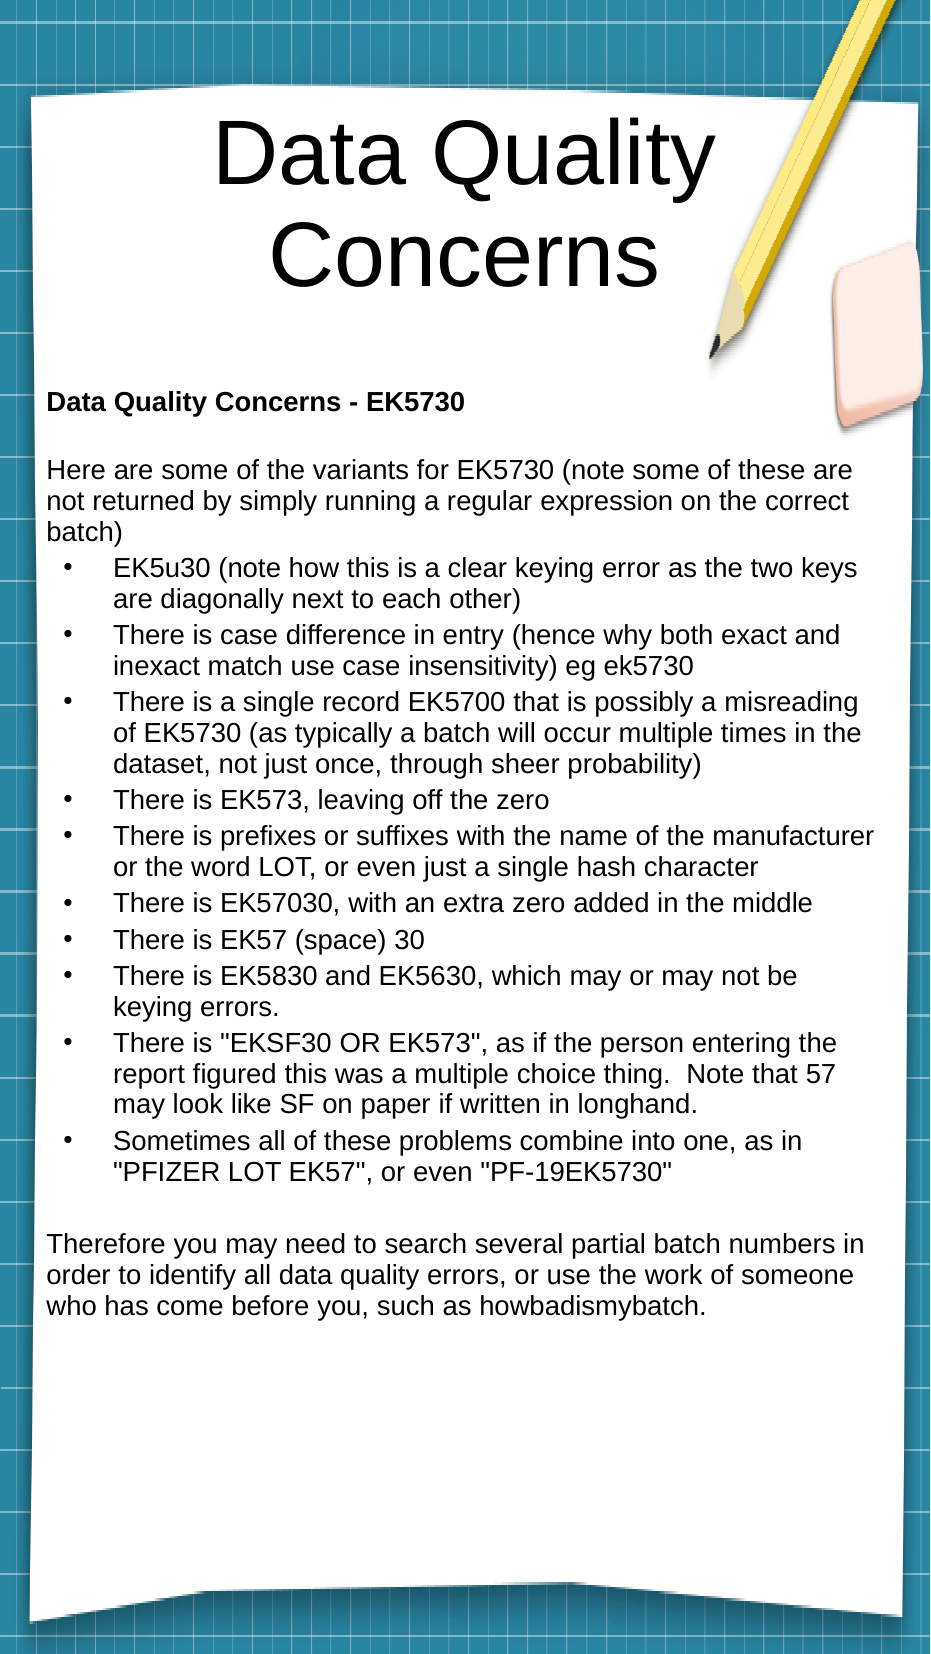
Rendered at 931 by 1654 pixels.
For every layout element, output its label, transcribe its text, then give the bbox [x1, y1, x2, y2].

title Data Quality Concerns [46, 65, 884, 342]
list Data Quality Concerns - EK5730 Here are some of the variants for EK5730 (note some of these are not returned by simply running a regular expression on the correct batch) EK5u30 (note how this is a clear keying error as the two keys are diagonally next to each other) There is case difference in entry (hence why both exact and inexact match use case insensitivity) eg ek5730 There is a single record EK5700 that is possibly a misreading of EK5730 (as typically a batch will occur multiple times in the dataset, not just once, through sheer probability) There is EK573, leaving off the zero There is prefixes or suffixes with the name of the manufacturer or the word LOT, or even just a single hash character There is EK57030, with an extra zero added in the middle There is EK57 (space) 30 There is EK5830 and EK5630, which may or may not be keying errors. There is "EKSF30 OR EK573", as if the person entering the report figured this was a multiple choice thing. Note that 57 may look like SF on paper if written in longhand. Sometimes all of these problems combine into one, as in "PFIZER LOT EK57", or even "PF-19EK5730" Therefore you may need to search several partial batch numbers in order to identify all data quality errors, or use the work of someone who has come before you, such as howbadismybatch. [46, 386, 884, 1346]
picture [0, 0, 931, 1654]
